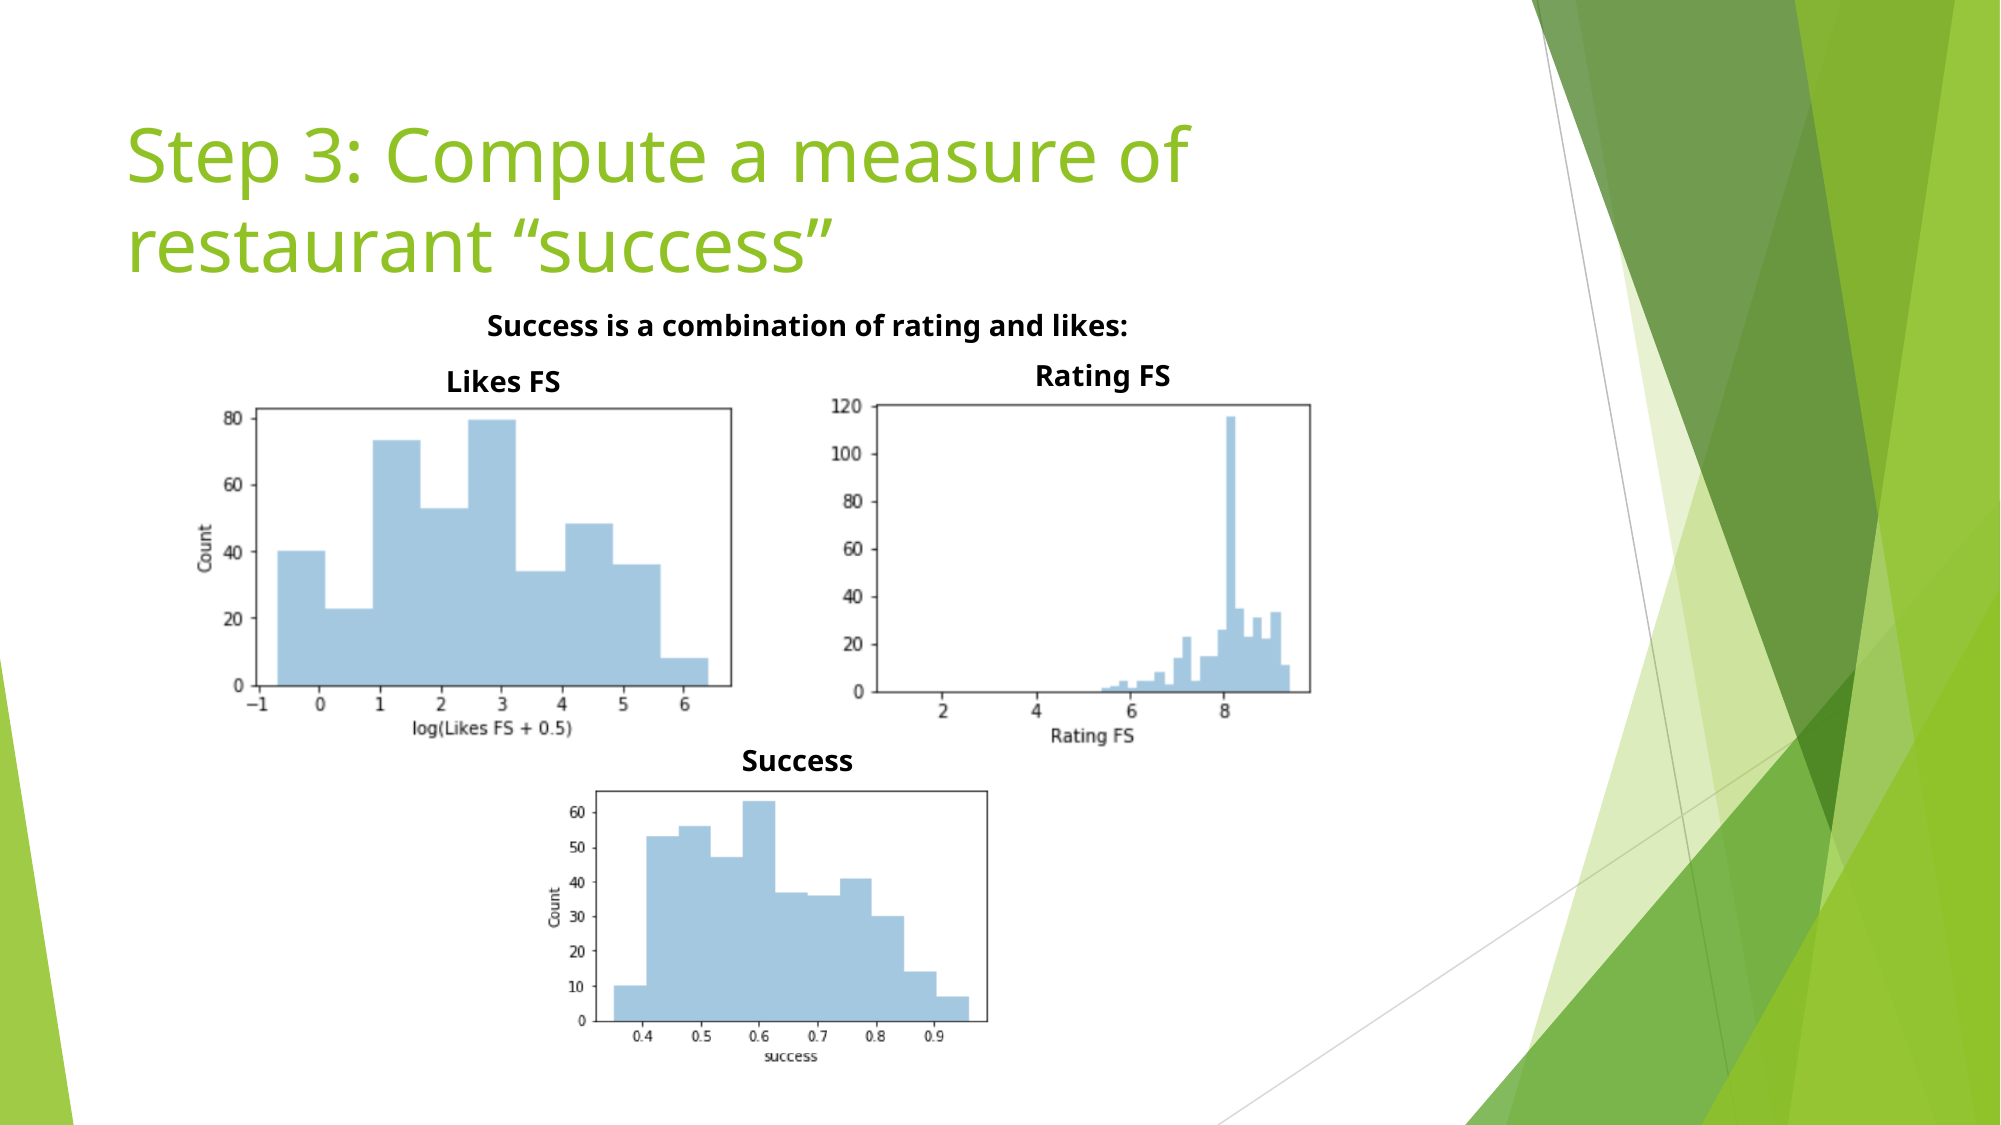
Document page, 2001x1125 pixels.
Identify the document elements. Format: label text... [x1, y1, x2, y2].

text_box Rating FS [1019, 350, 1178, 401]
title Step 3: Compute a measure of restaurant “success” [111, 99, 1550, 317]
picture [816, 376, 1322, 762]
text_box Likes FS [430, 356, 573, 407]
picture [188, 388, 756, 750]
picture [537, 774, 1000, 1069]
text_box Success [726, 734, 862, 786]
text_box Success is a combination of rating and likes: [472, 299, 1117, 351]
